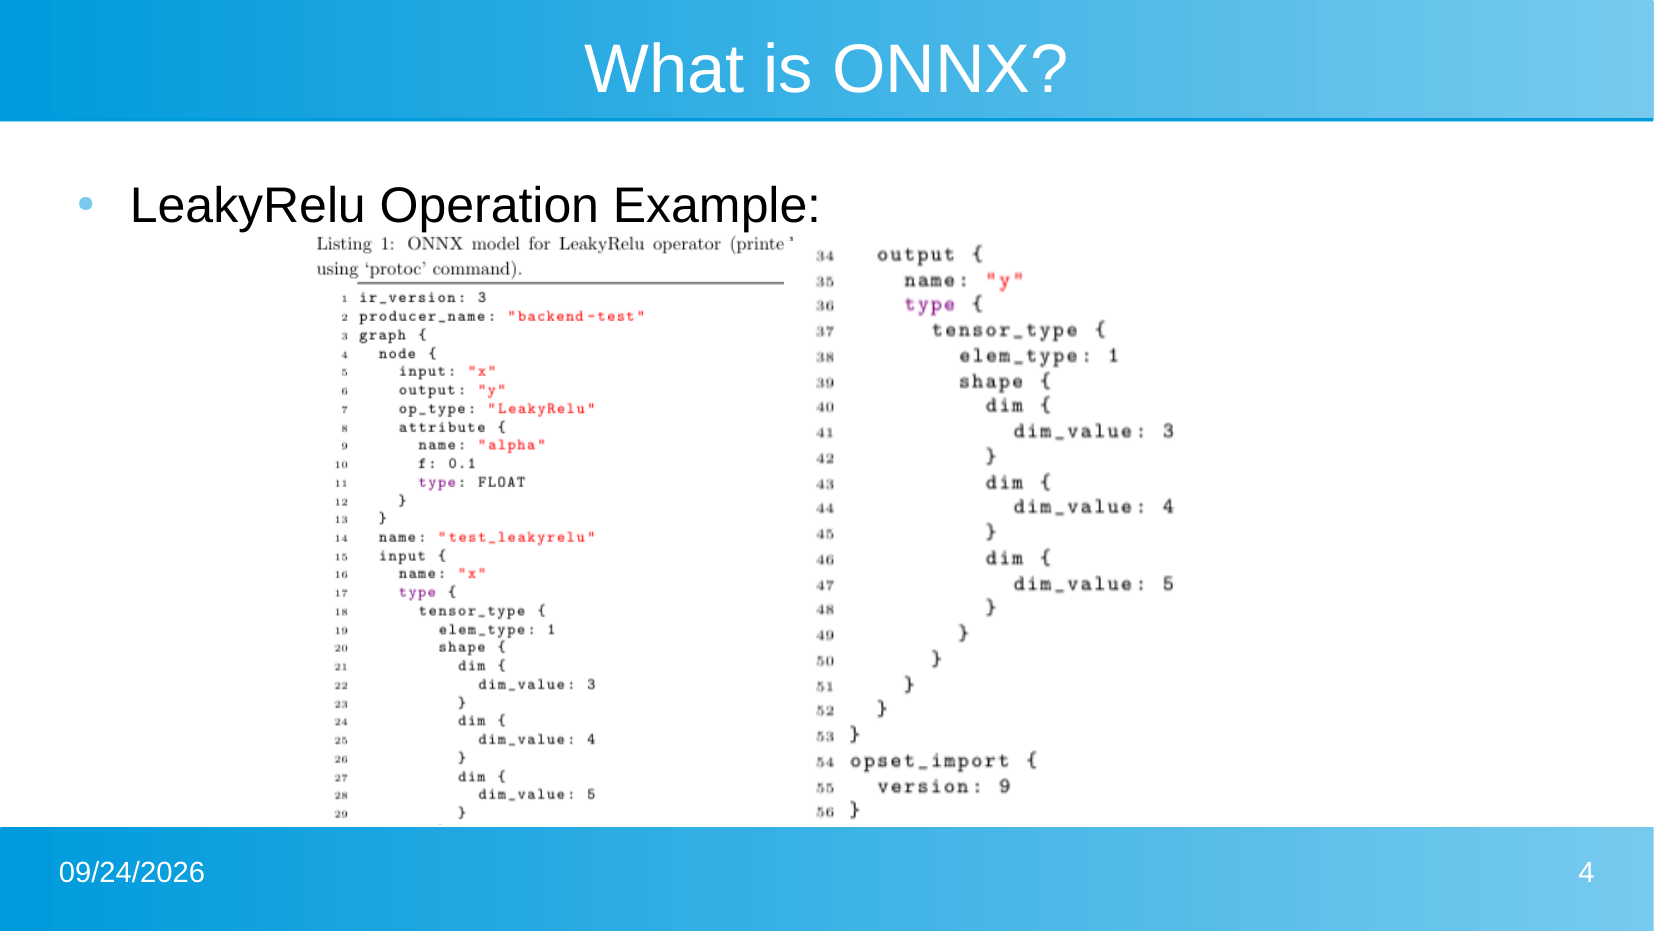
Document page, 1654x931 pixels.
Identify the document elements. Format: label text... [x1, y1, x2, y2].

picture [311, 768, 1418, 825]
list LeakyRelu Operation Example: [59, 177, 1595, 768]
title What is ONNX? [59, 29, 1595, 108]
